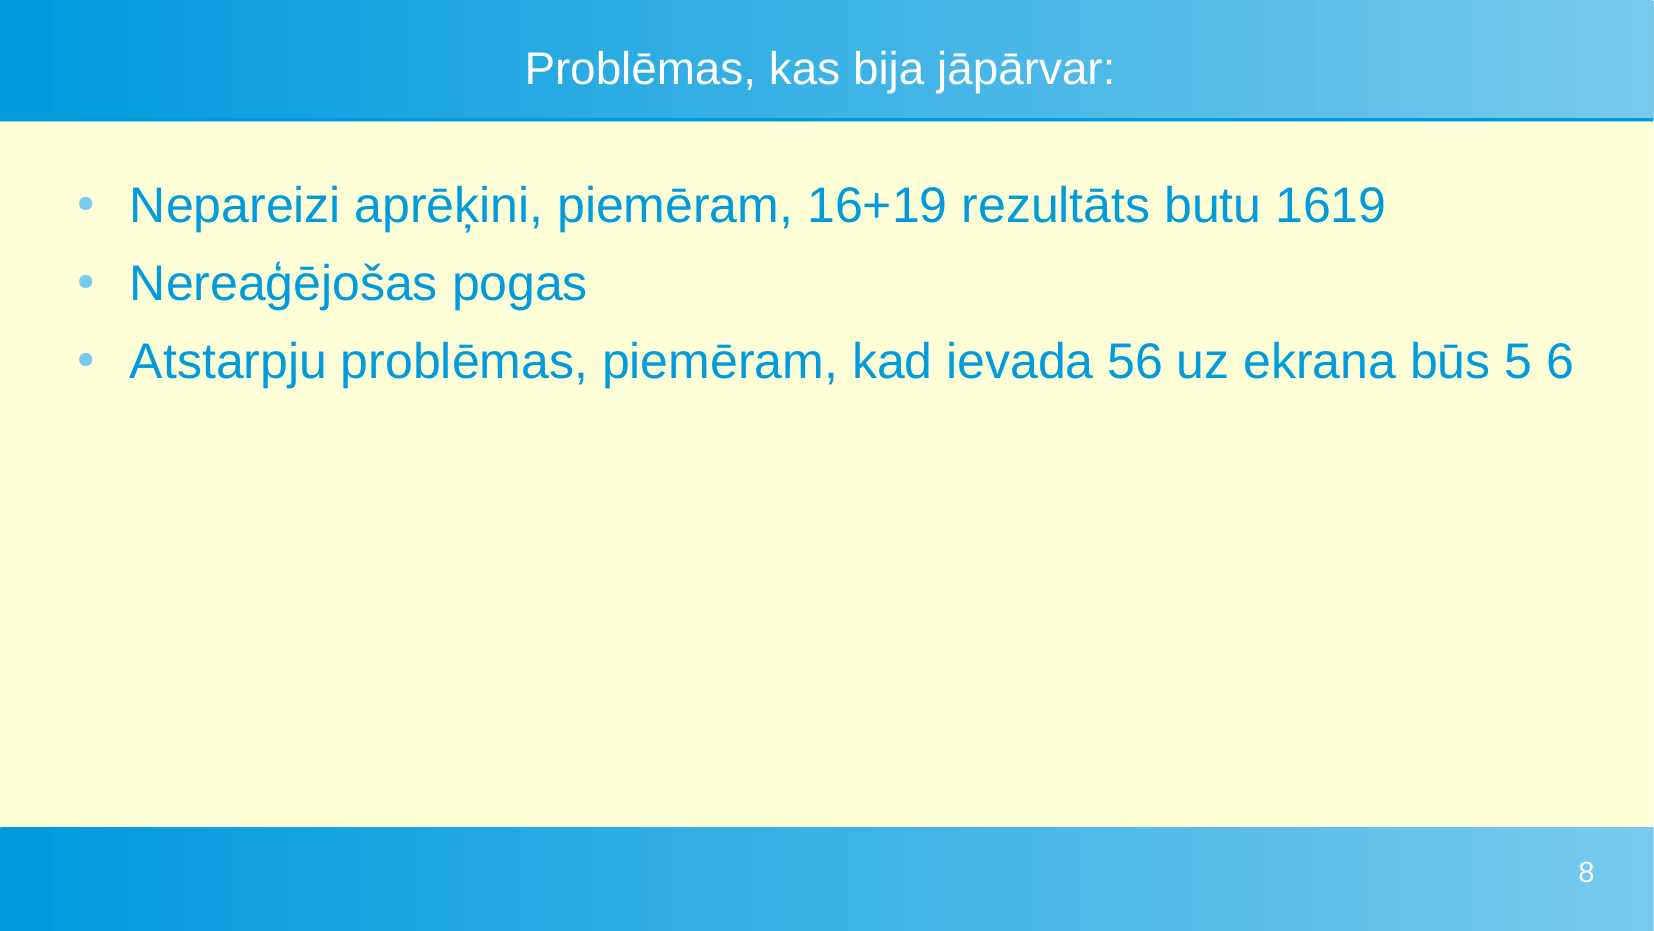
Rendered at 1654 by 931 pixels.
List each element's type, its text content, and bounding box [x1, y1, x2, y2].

title Problēmas, kas bija jāpārvar: [59, 29, 1595, 108]
list Nepareizi aprēķini, piemēram, 16+19 rezultāts butu 1619 Nereaģējošas pogas Atstarpju problēmas, piemēram, kad ievada 56 uz ekrana būs 5 6 [59, 177, 1595, 768]
